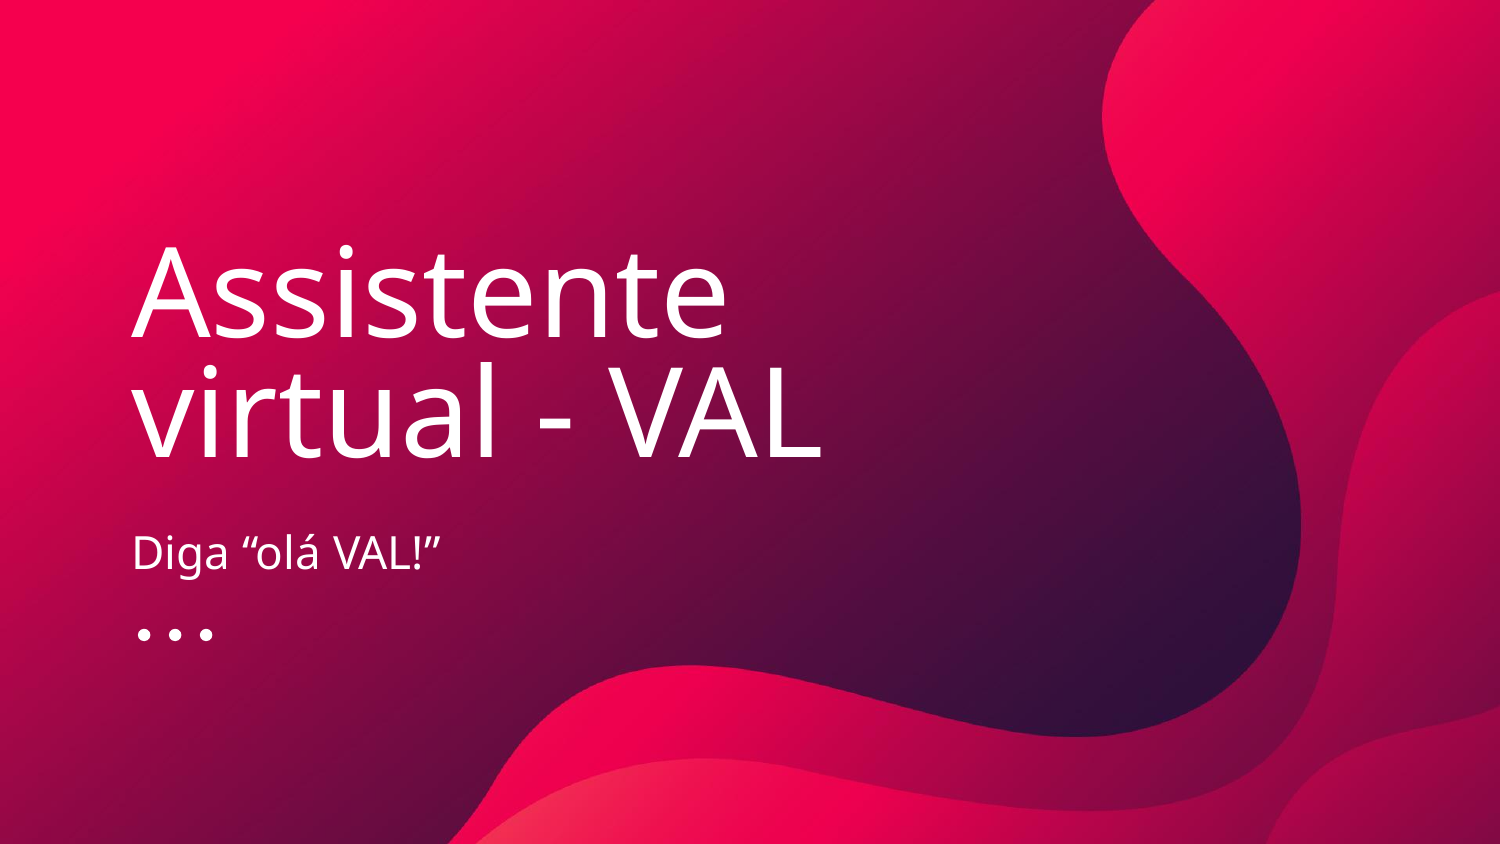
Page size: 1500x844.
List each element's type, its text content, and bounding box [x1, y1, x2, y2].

text_box Assistente virtual - VAL [116, 242, 1108, 482]
text_box Diga “olá VAL!” [116, 508, 786, 643]
text_box [168, 628, 182, 642]
text_box [137, 628, 151, 642]
text_box [199, 628, 213, 642]
picture [0, 0, 1500, 844]
